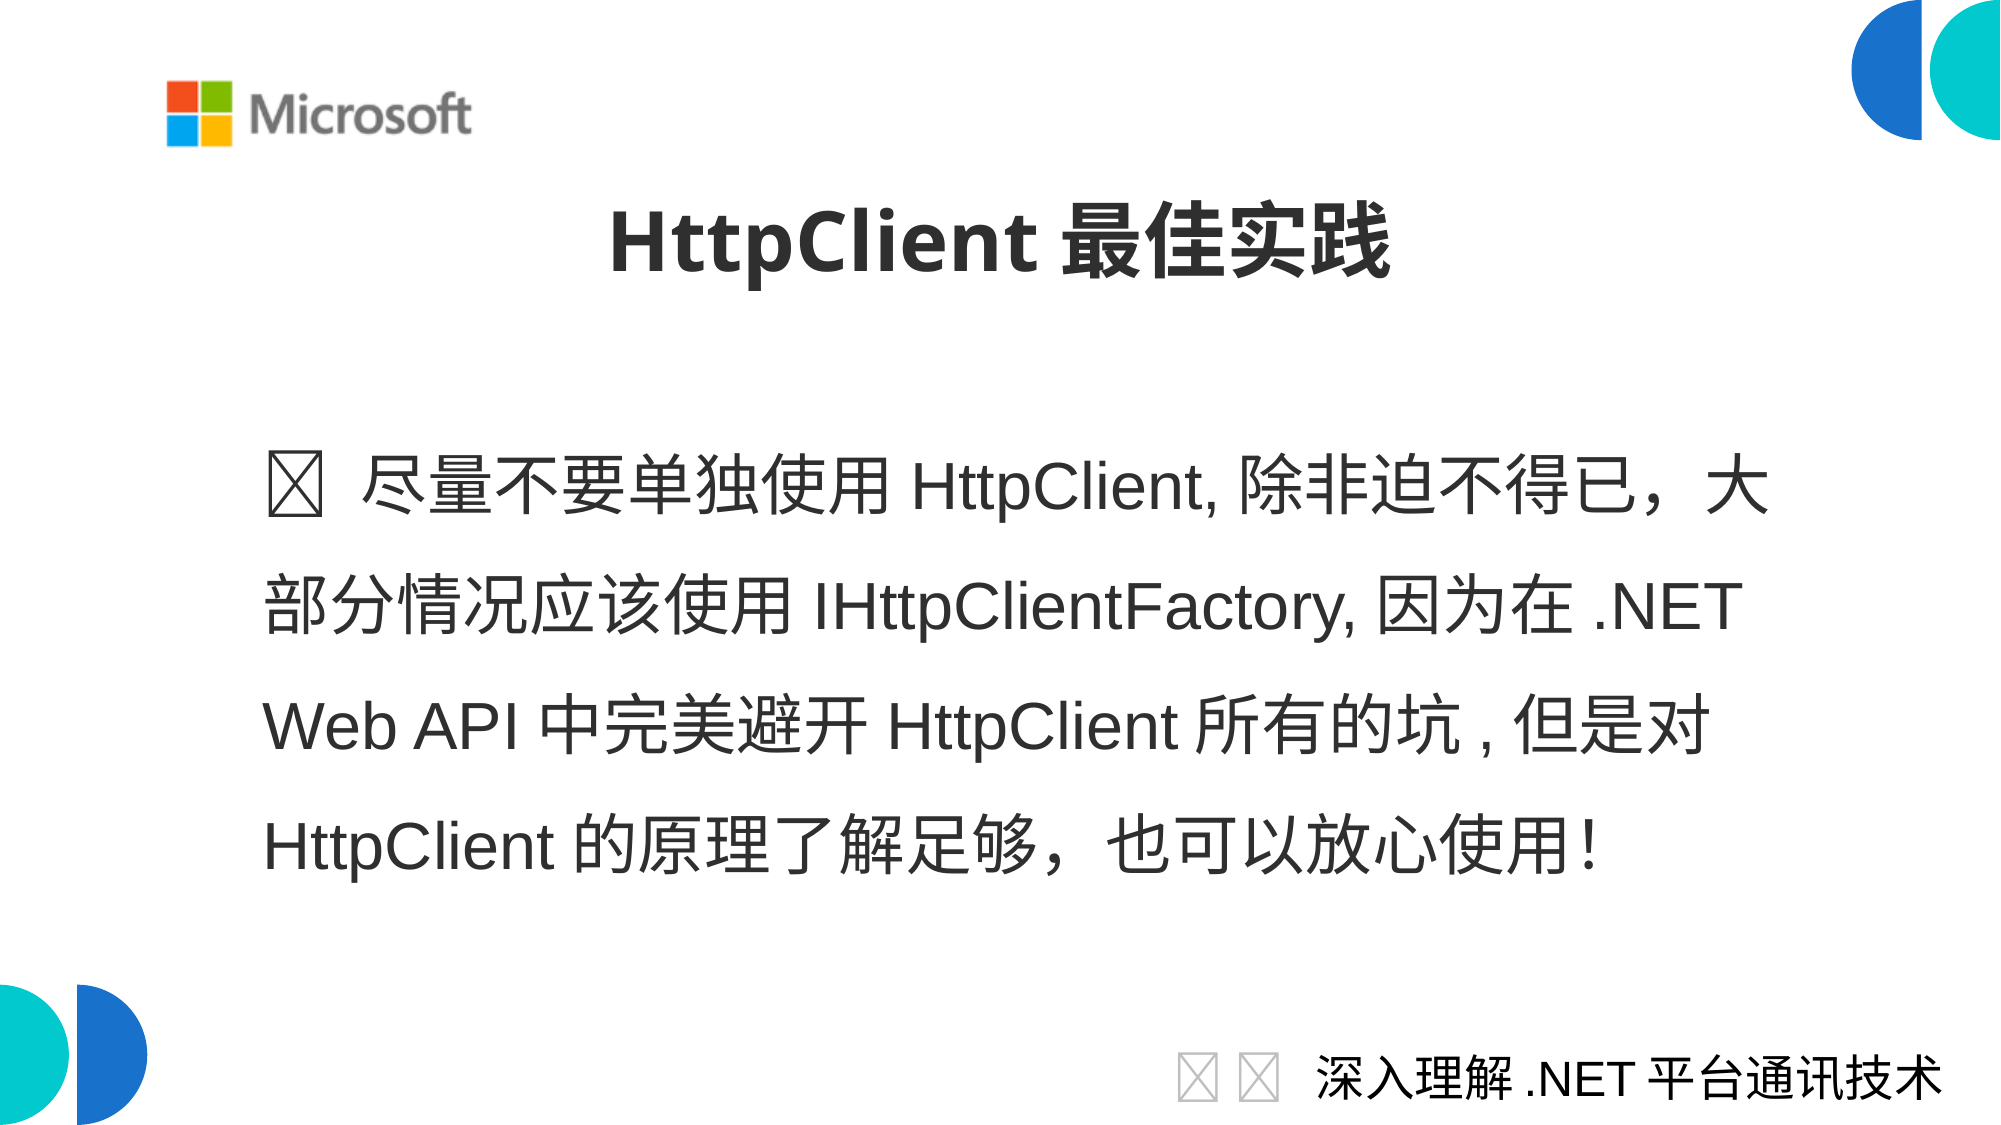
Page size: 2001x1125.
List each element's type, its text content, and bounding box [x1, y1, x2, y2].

title HttpClient最佳实践 [138, 145, 1862, 332]
picture [85, 41, 552, 189]
subtitle 🚀 🚀 深入理解.NET平台通讯技术 [1173, 1046, 1952, 1107]
text_box 🚀 尽量不要单独使用HttpClient,除非迫不得已，大部分情况应该使用IHttpClientFactory,因为在.NET Web API中完美避开HttpClient所有的坑,但是对HttpClient的原理了解足够，也可以放心使用！ [247, 395, 1835, 608]
